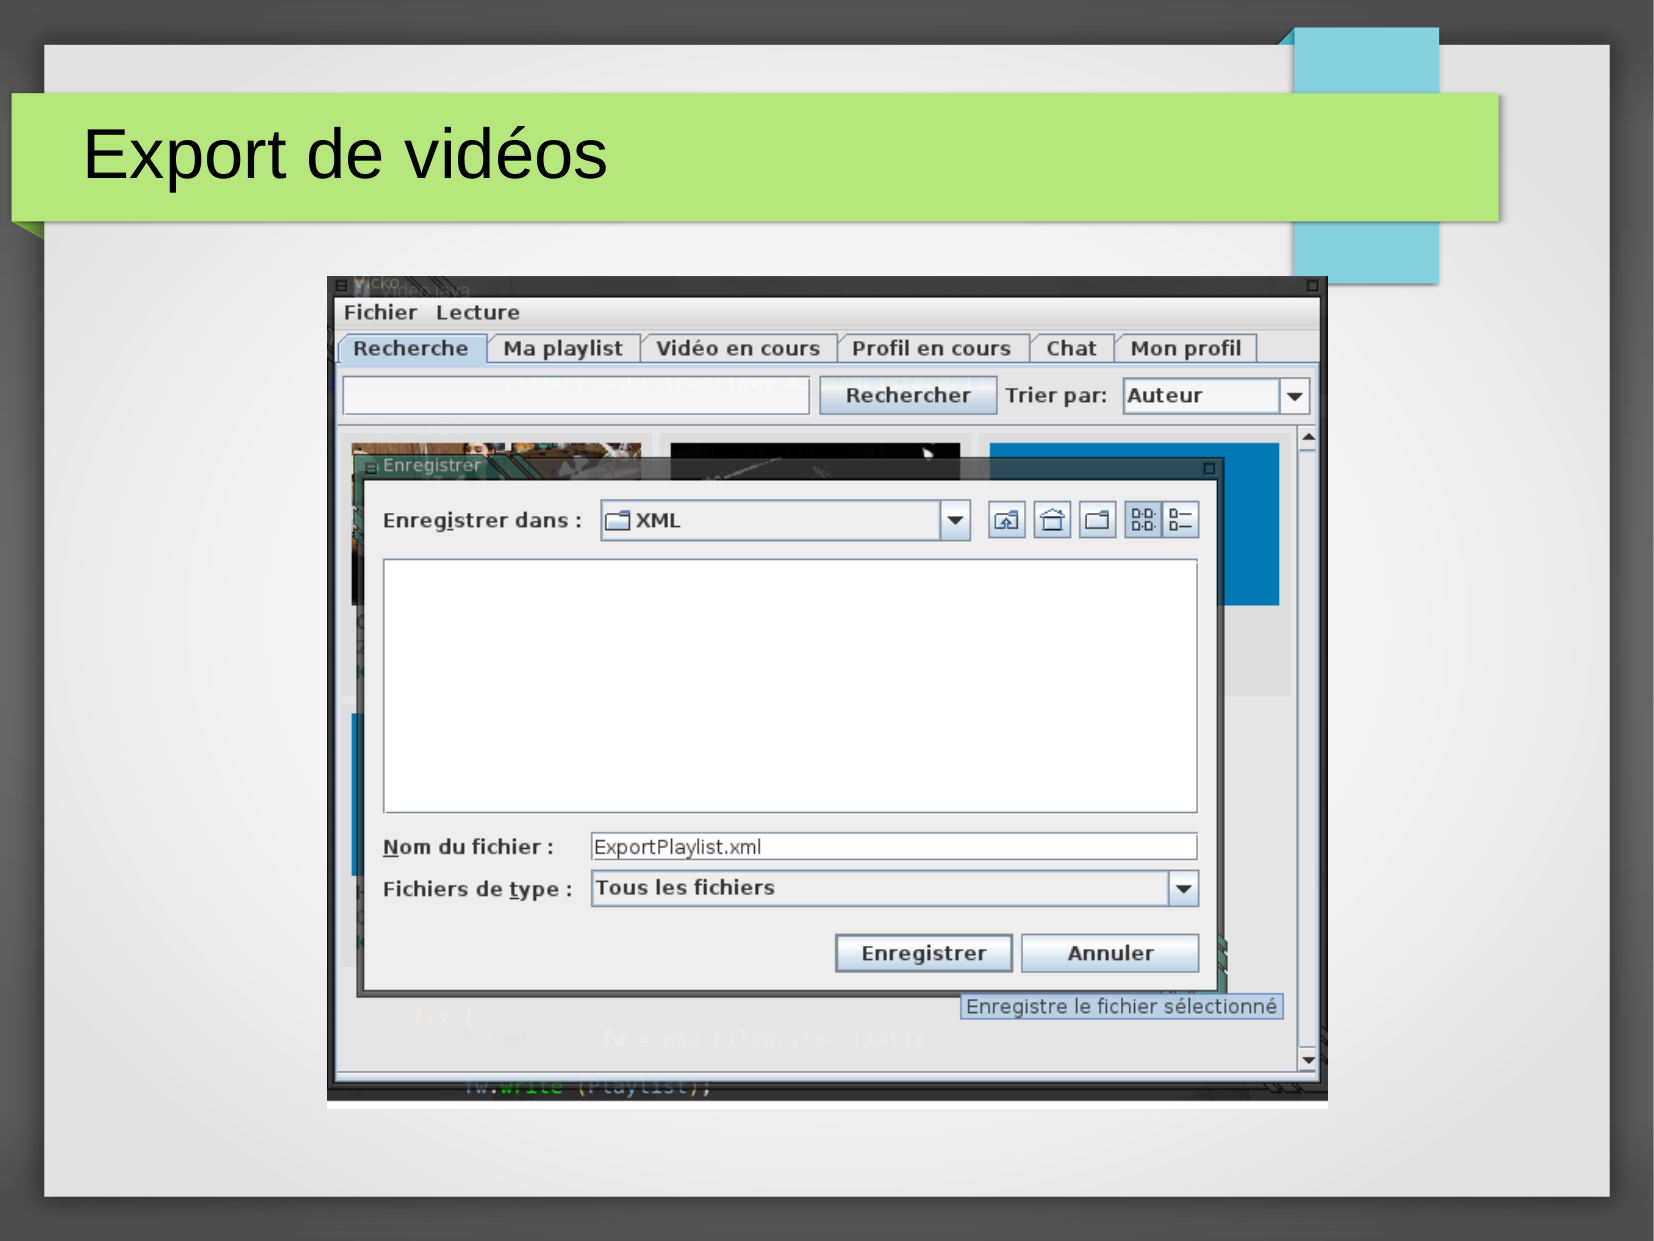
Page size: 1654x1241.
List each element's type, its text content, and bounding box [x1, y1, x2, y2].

picture [0, 0, 1654, 1241]
title Export de vidéos [82, 94, 1264, 213]
